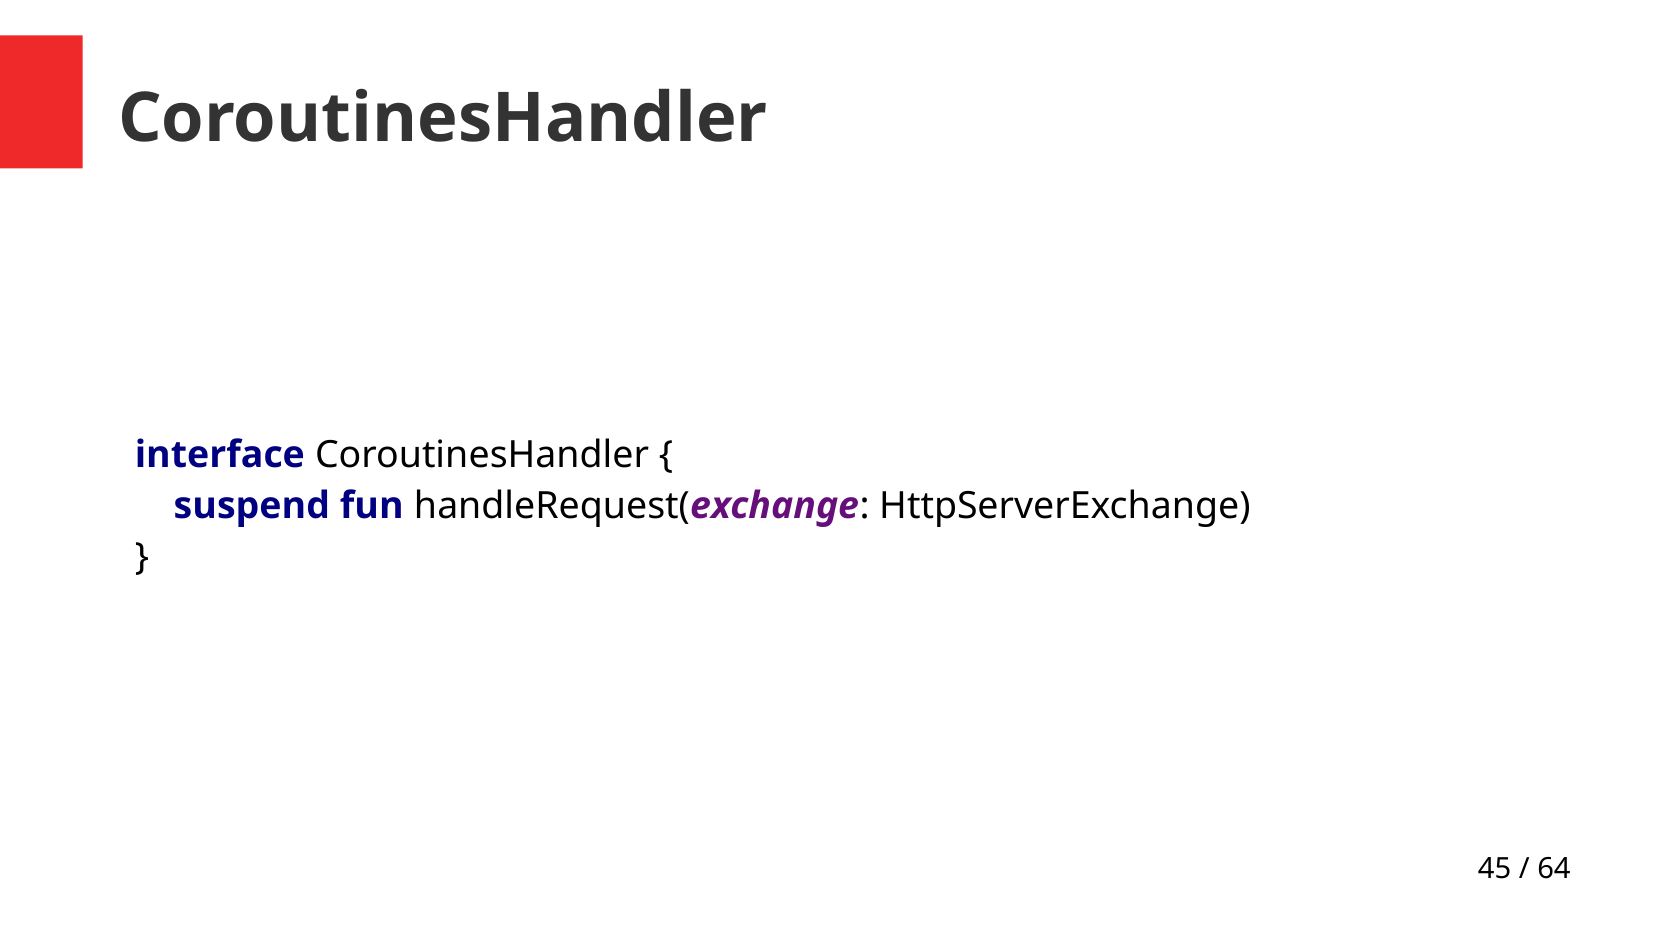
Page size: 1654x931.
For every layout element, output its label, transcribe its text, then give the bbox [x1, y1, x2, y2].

title CoroutinesHandler [118, 37, 1571, 193]
text_box interface CoroutinesHandler { suspend fun handleRequest(exchange: HttpServerExchange) } [120, 420, 1516, 615]
